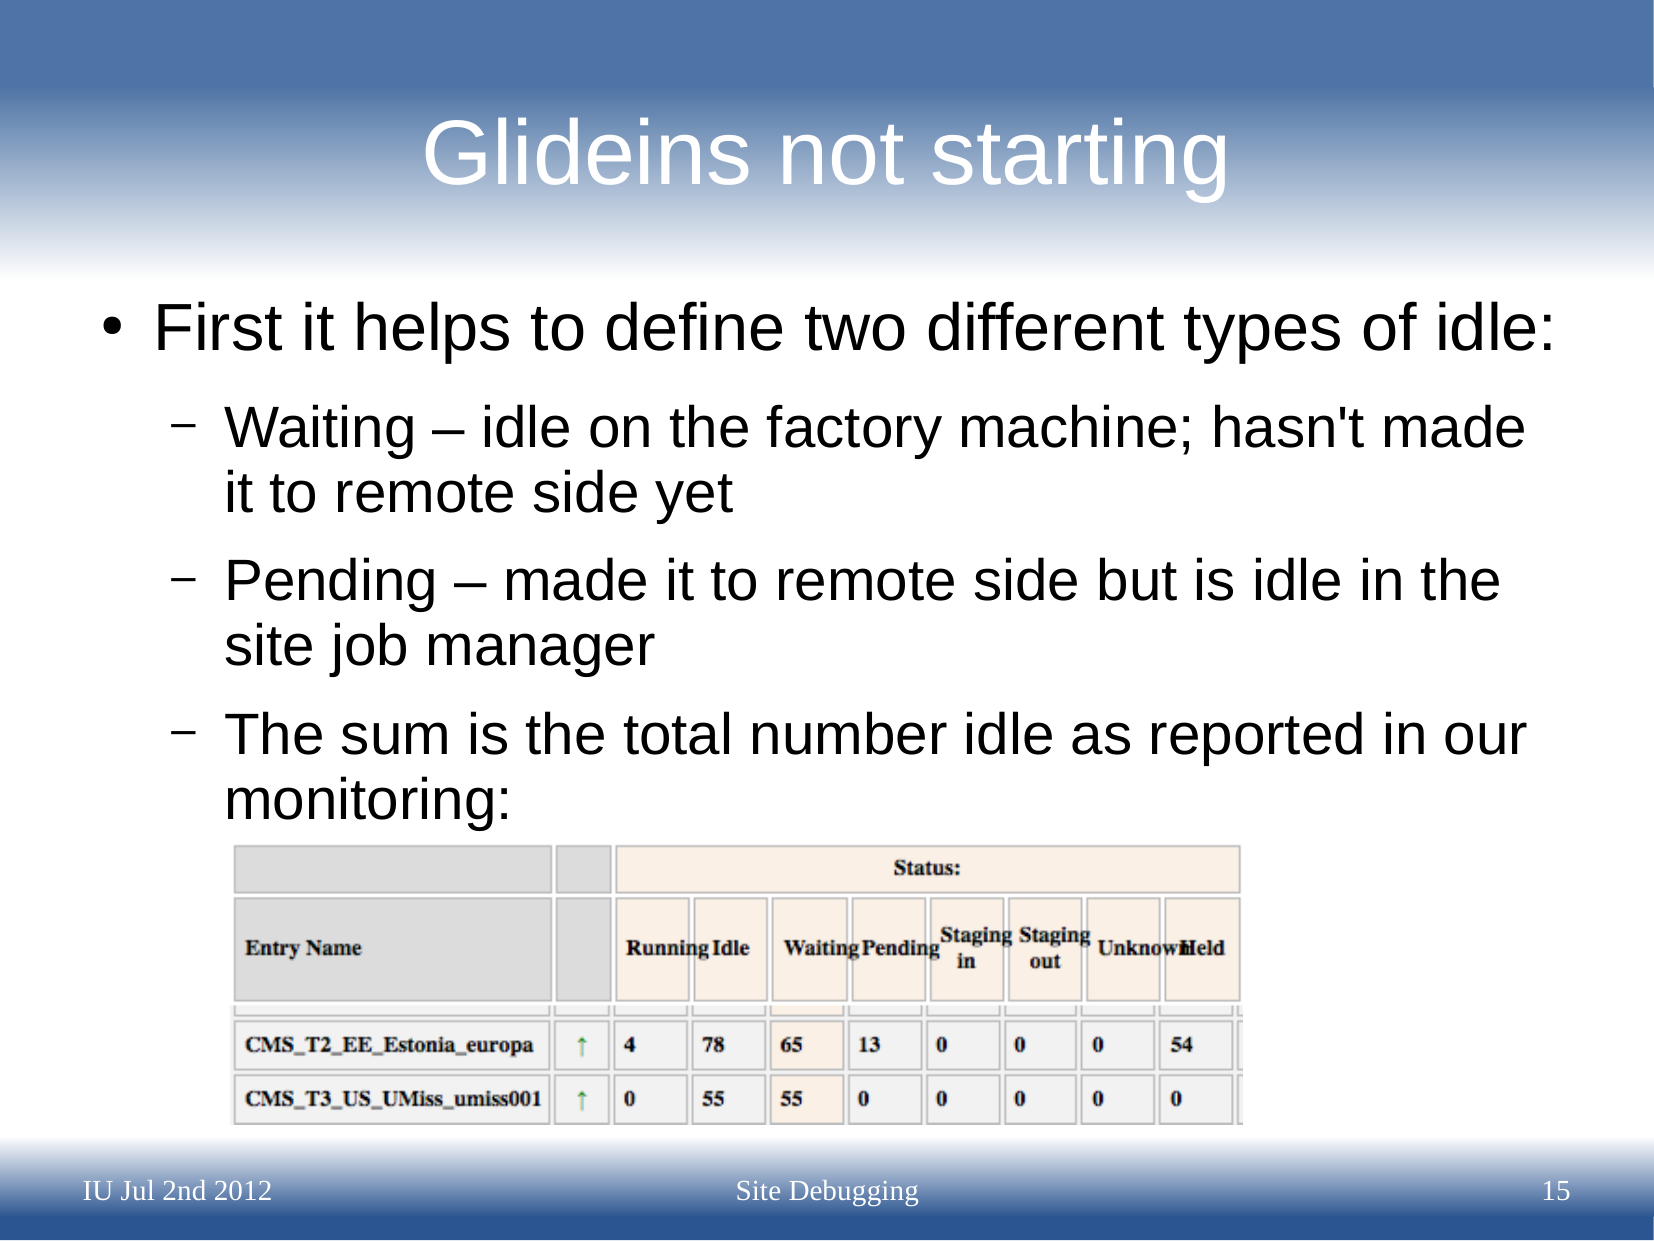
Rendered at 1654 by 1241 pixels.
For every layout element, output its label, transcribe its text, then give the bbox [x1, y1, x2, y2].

picture [225, 840, 1243, 1126]
title Glideins not starting [82, 49, 1571, 257]
list First it helps to define two different types of idle: Waiting – idle on the factory machine; hasn't made it to remote side yet Pending – made it to remote side but is idle in the site job manager The sum is the total number idle as reported in our monitoring: [82, 290, 1571, 1066]
